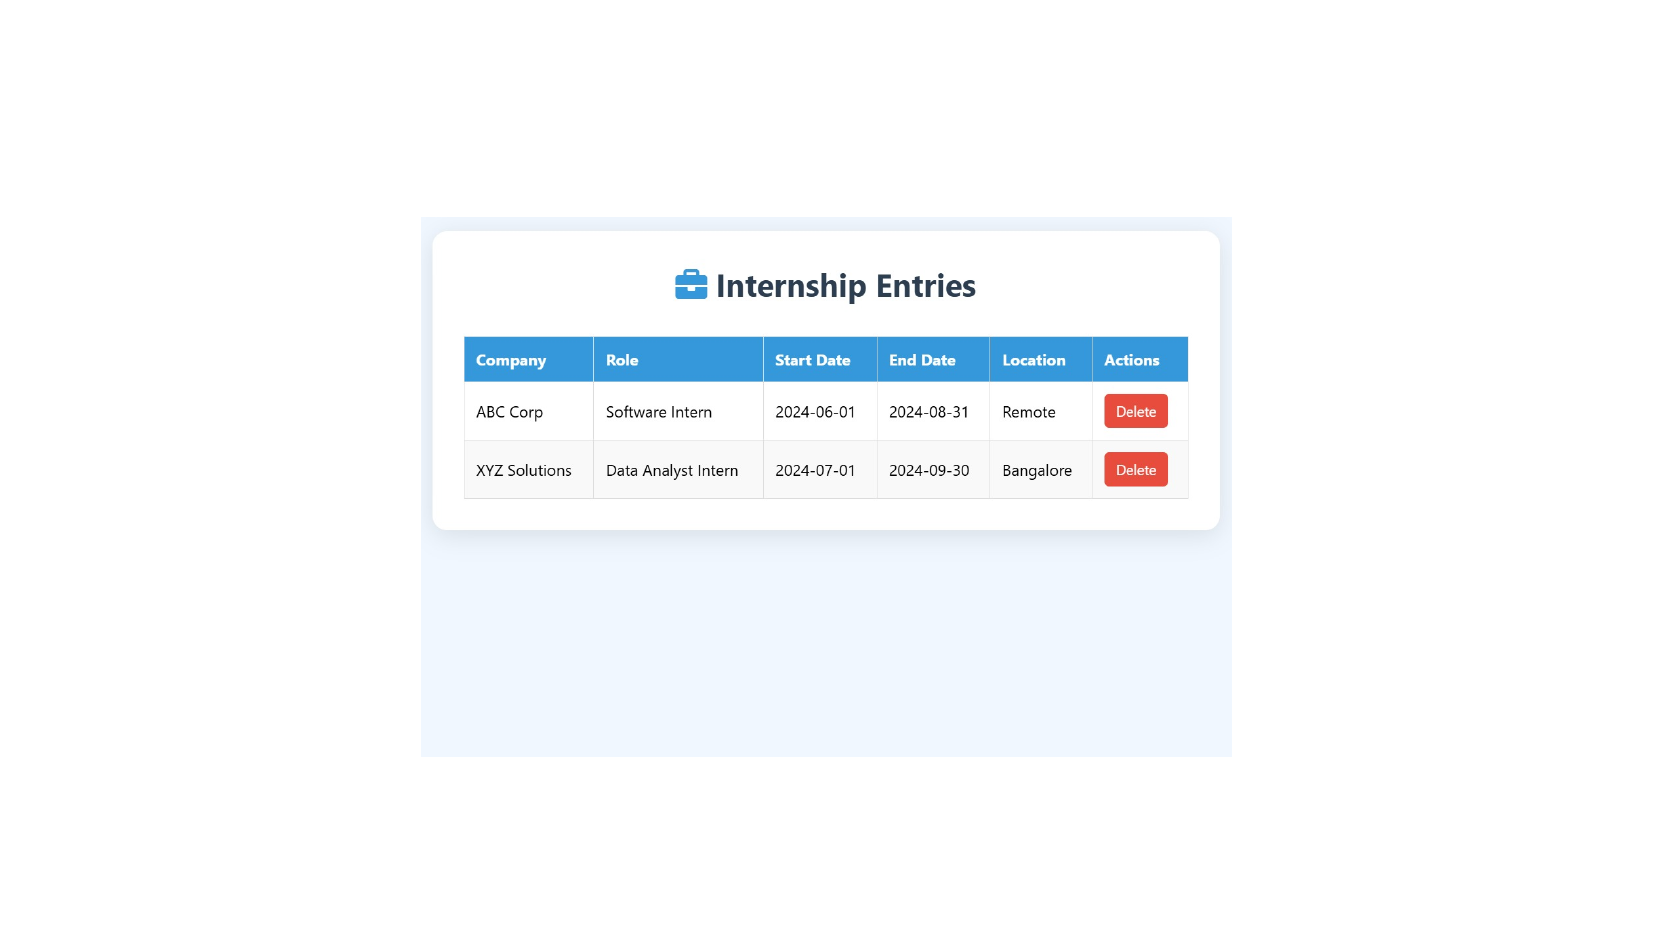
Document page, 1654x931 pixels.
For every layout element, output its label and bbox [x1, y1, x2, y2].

picture [421, 217, 1232, 758]
